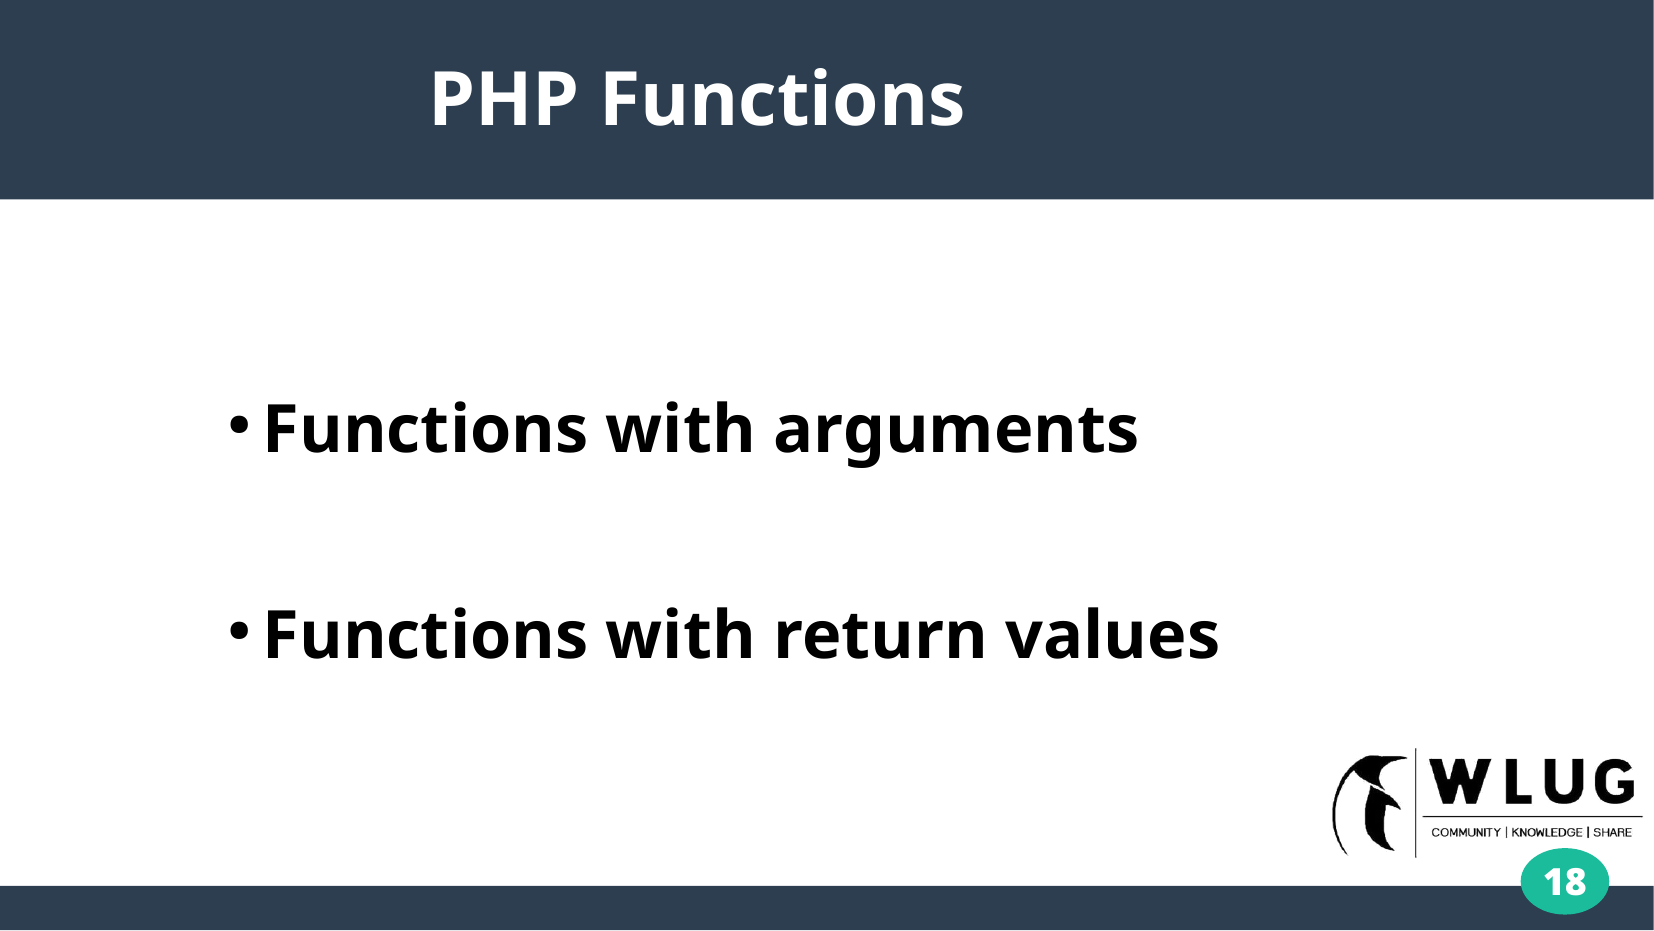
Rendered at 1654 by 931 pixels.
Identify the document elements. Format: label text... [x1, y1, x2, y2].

title PHP Functions [59, 37, 1595, 155]
text_box Functions with arguments Functions with return values [212, 271, 1359, 720]
picture [1311, 740, 1654, 863]
